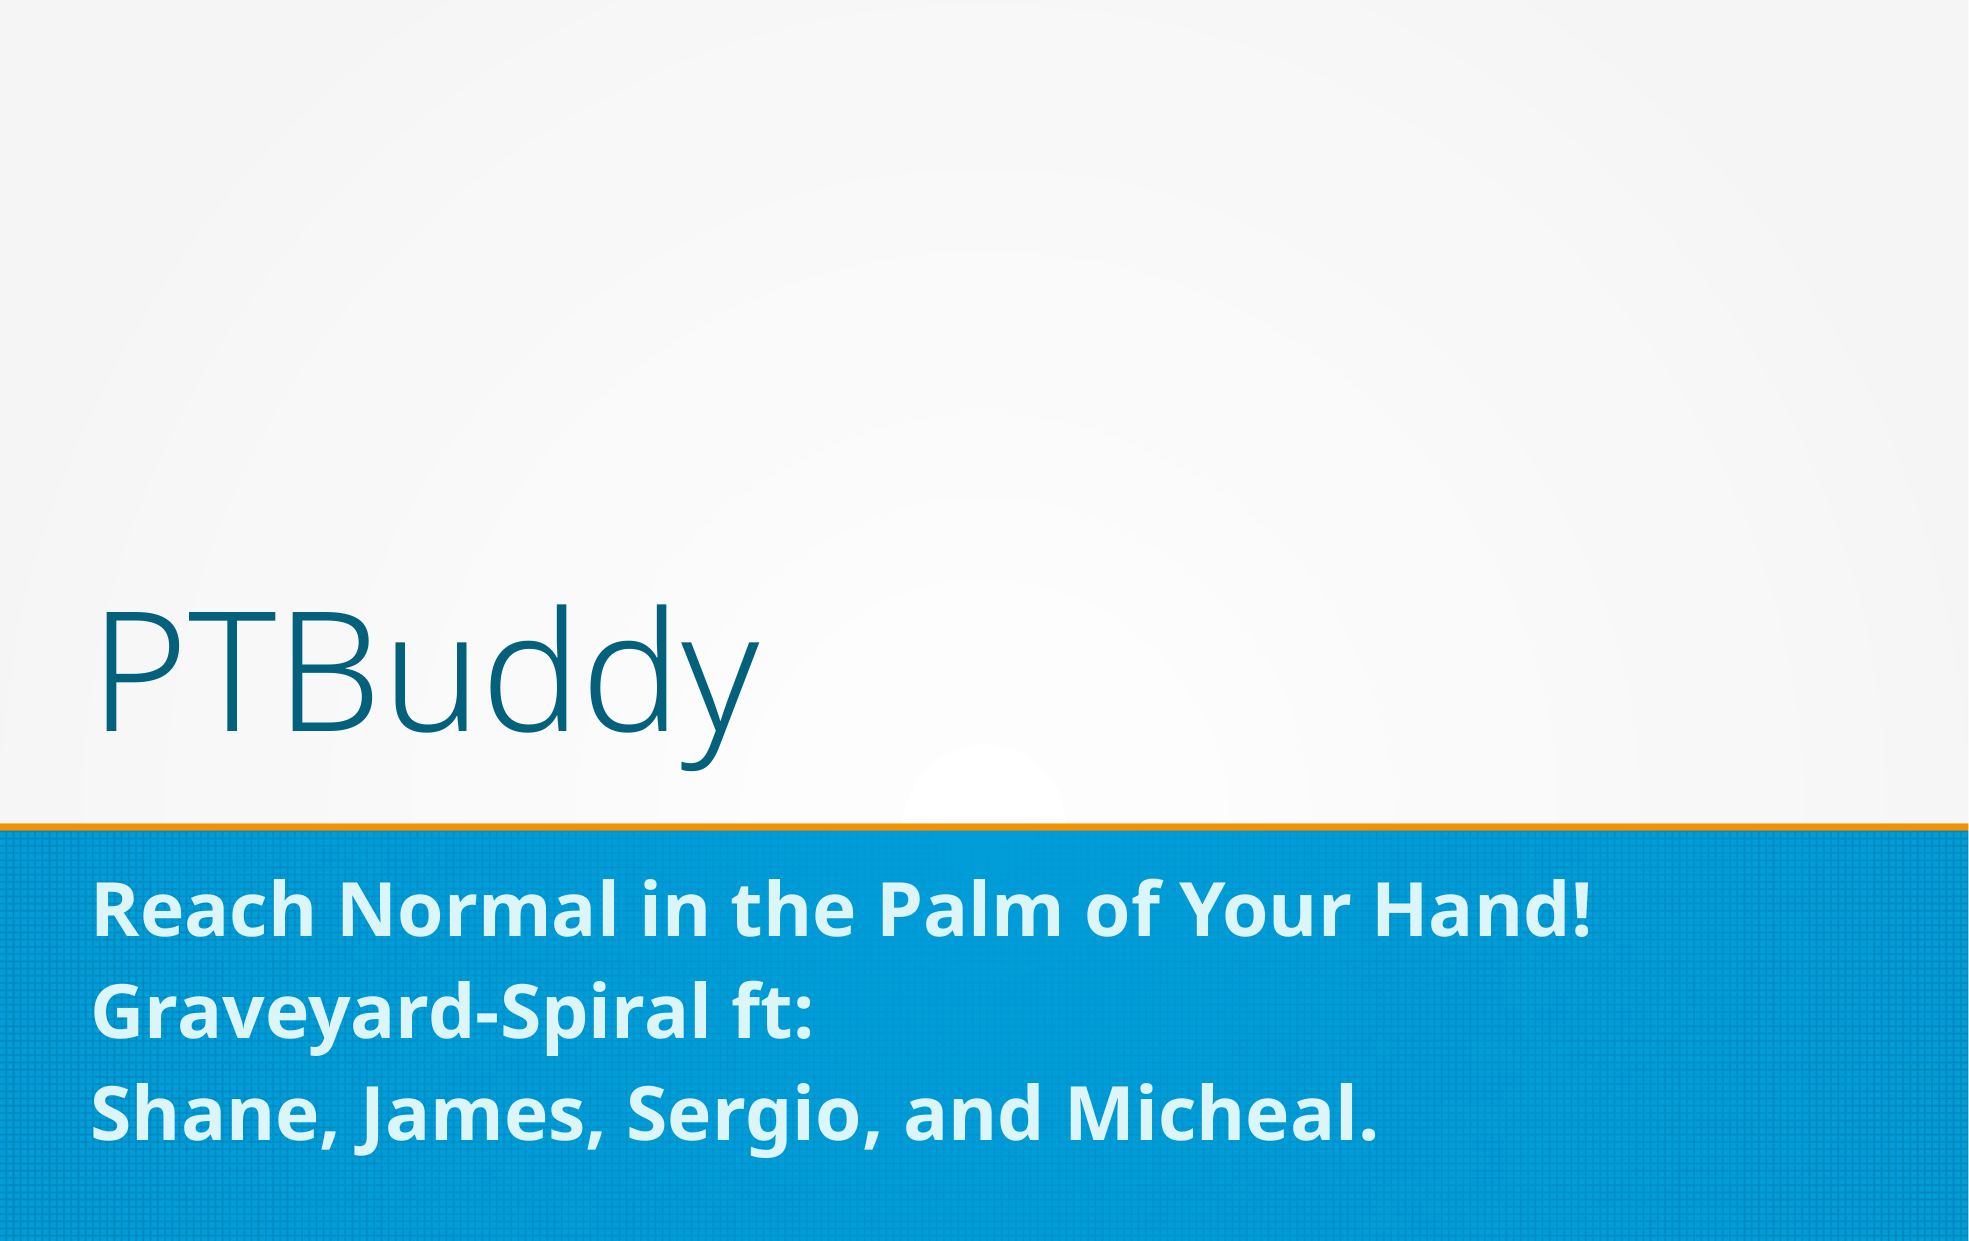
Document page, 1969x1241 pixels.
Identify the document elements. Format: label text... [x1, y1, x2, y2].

title PTBuddy [90, 49, 1862, 781]
picture [0, 0, 1969, 830]
subtitle Reach Normal in the Palm of Your Hand! Graveyard-Spiral ft: Shane, James, Sergio, and Micheal. [90, 855, 1861, 1138]
